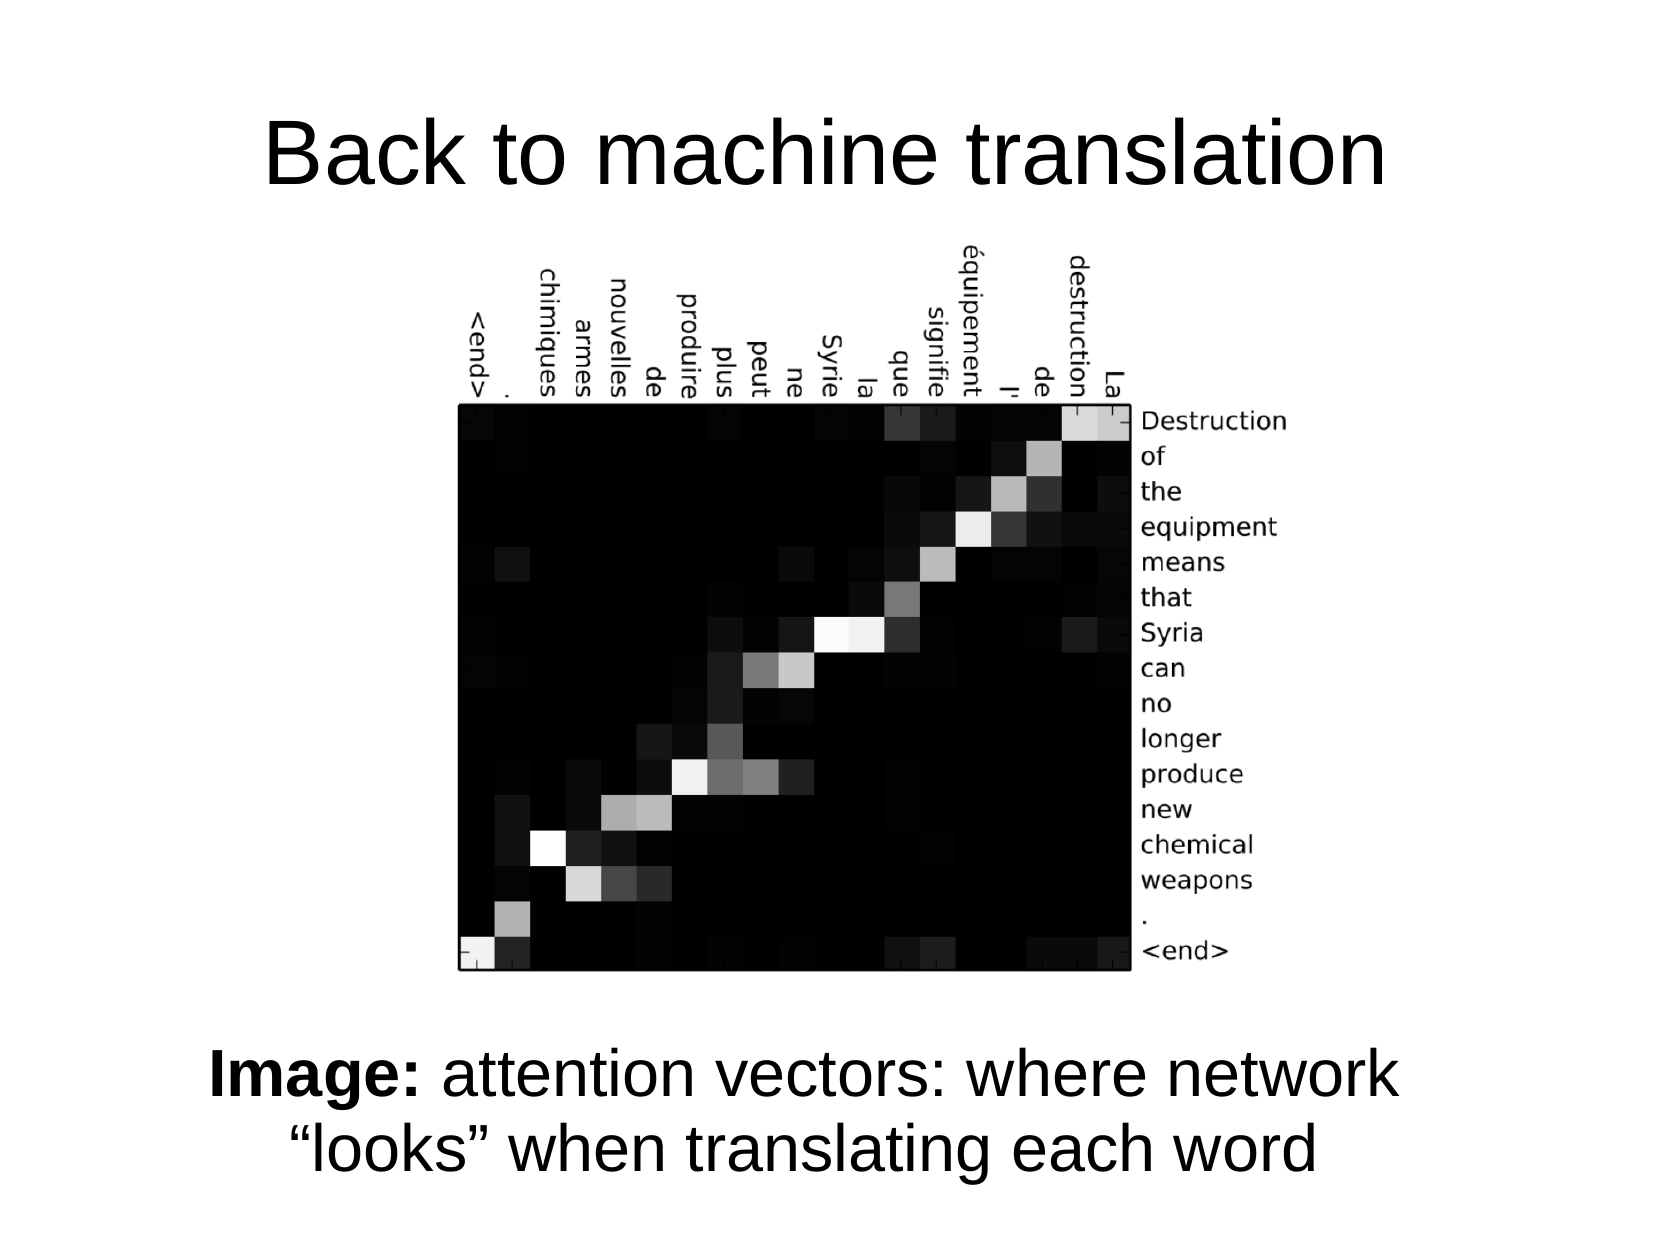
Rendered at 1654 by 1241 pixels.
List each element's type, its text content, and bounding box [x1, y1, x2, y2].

picture [432, 207, 1296, 1011]
title Back to machine translation [82, 49, 1571, 257]
text_box Image: attention vectors: where network “looks” when translating each word [146, 1036, 1463, 1186]
